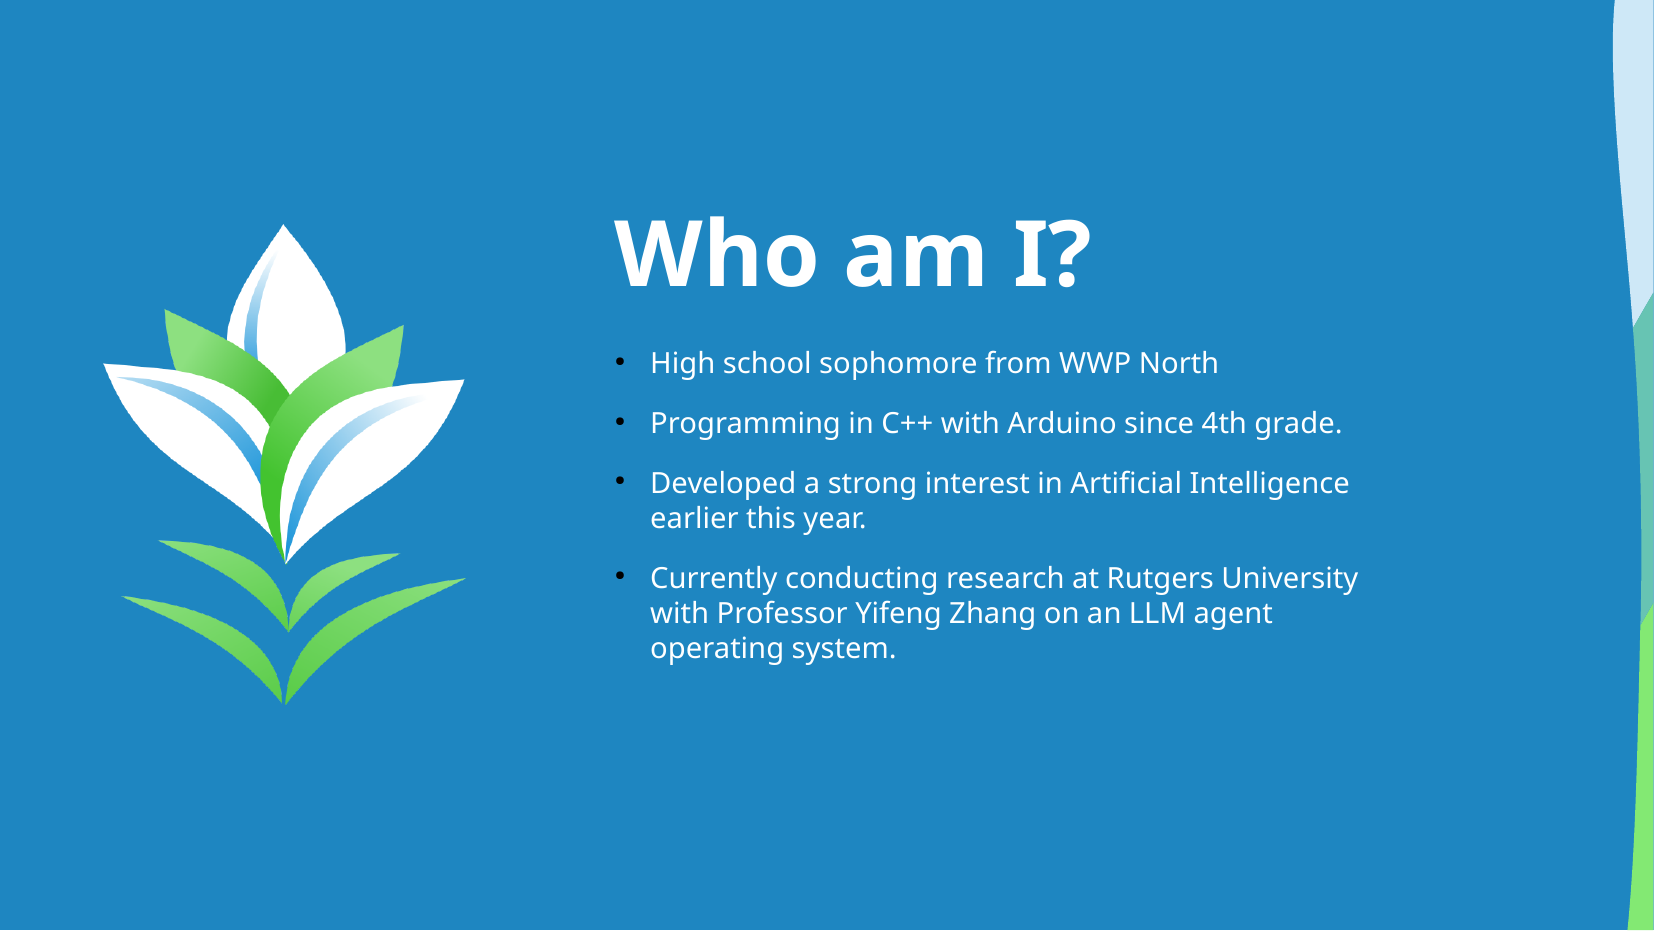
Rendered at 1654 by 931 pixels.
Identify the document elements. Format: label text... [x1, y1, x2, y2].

text_box Who am I? [600, 187, 1576, 313]
picture [103, 224, 466, 706]
text_box High school sophomore from WWP North Programming in C++ with Arduino since 4th grade. Developed a strong interest in Artificial Intelligence earlier this year. Currently conducting research at Rutgers University with Professor Yifeng Zhang on an LLM agent operating system. [600, 337, 1396, 732]
